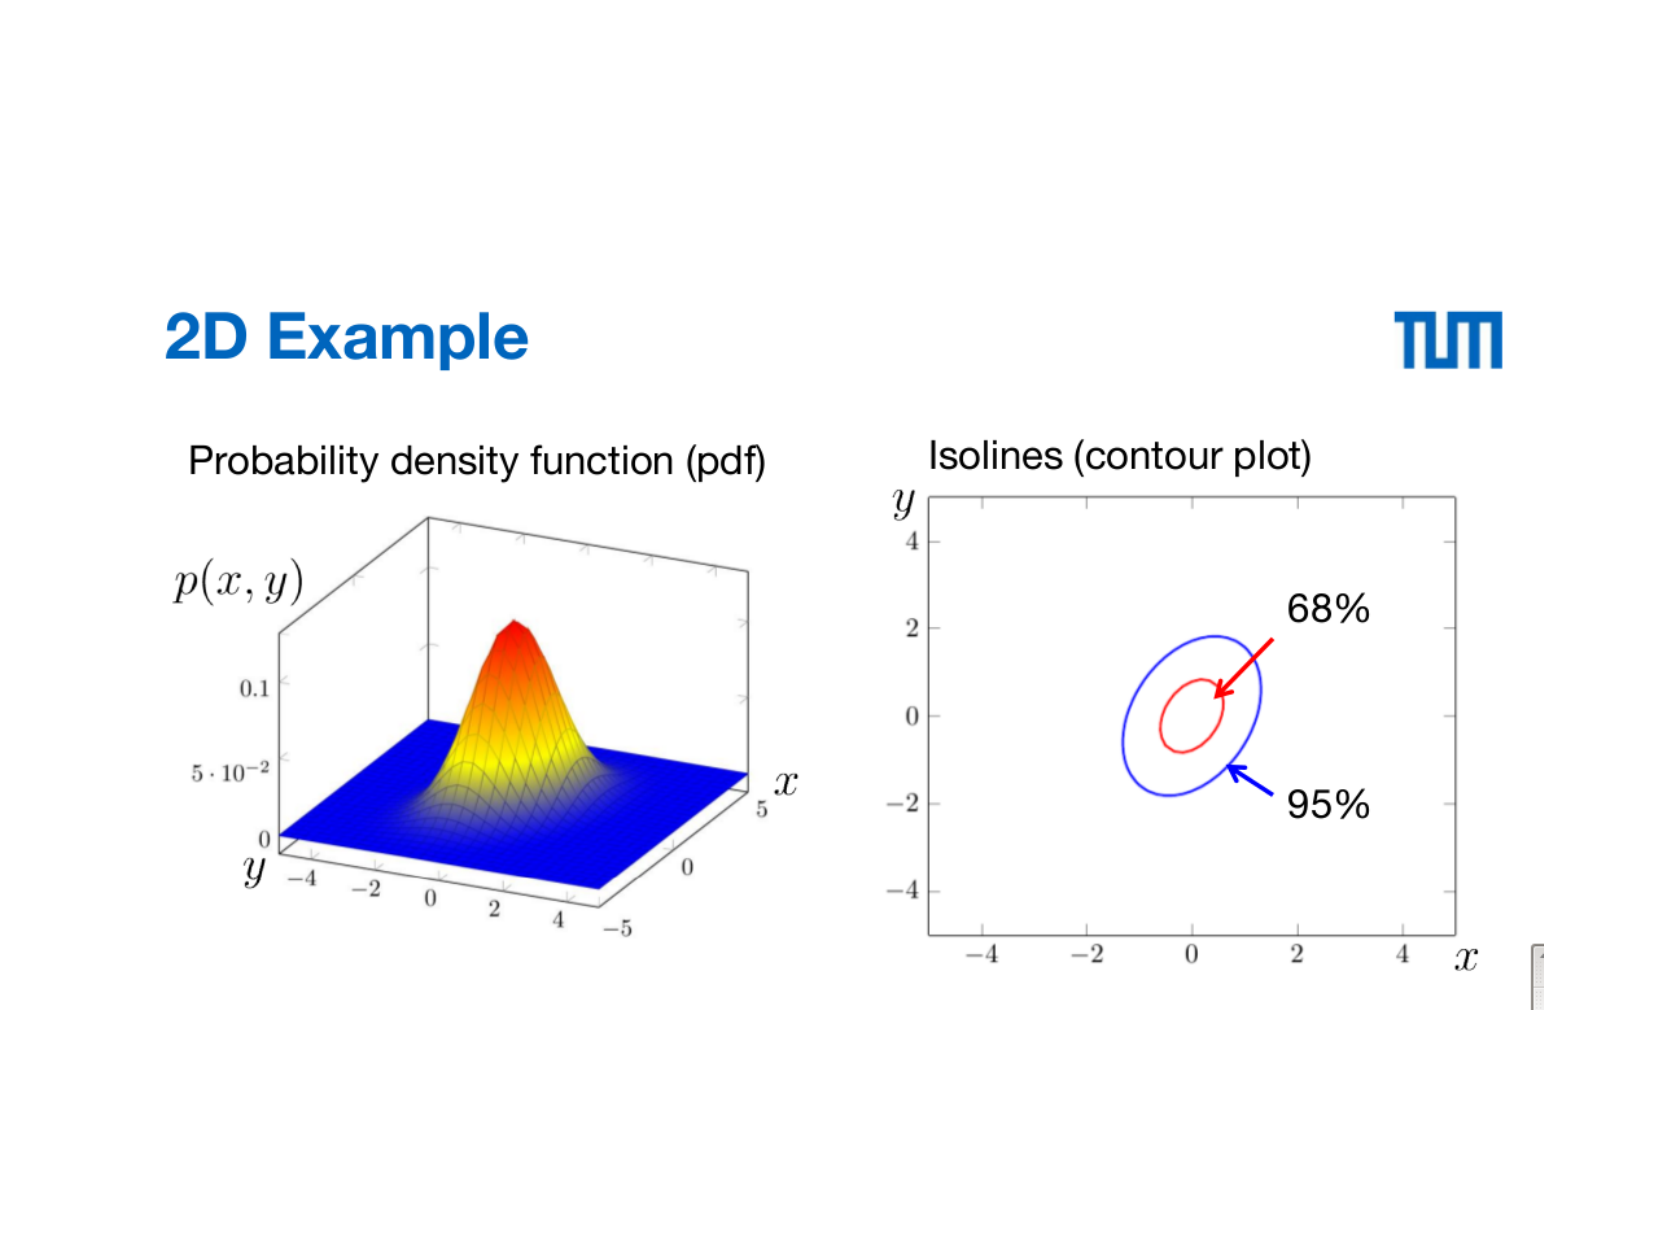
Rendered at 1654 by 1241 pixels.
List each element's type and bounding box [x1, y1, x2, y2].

picture [109, 290, 1544, 1010]
